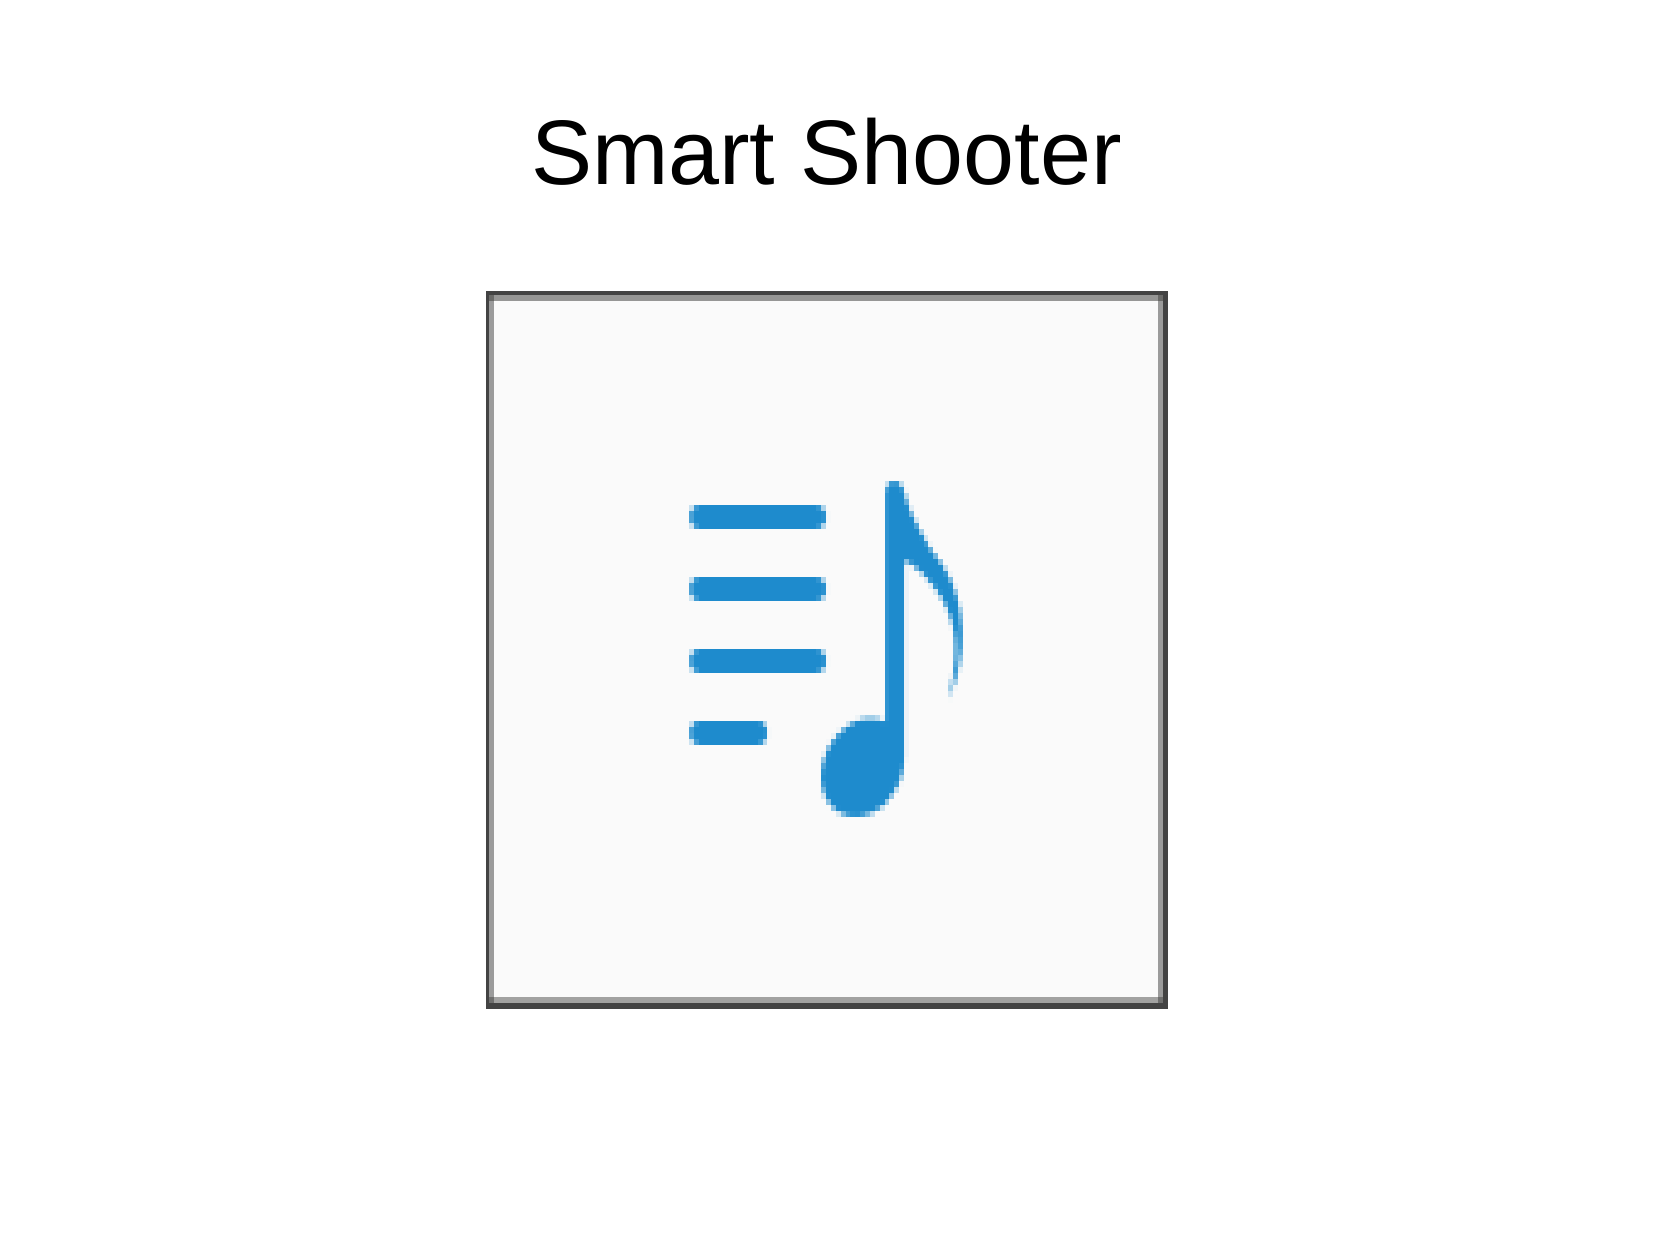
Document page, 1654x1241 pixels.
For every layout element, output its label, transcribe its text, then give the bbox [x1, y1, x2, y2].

title Smart Shooter [82, 49, 1571, 257]
text_box [485, 290, 1169, 1010]
